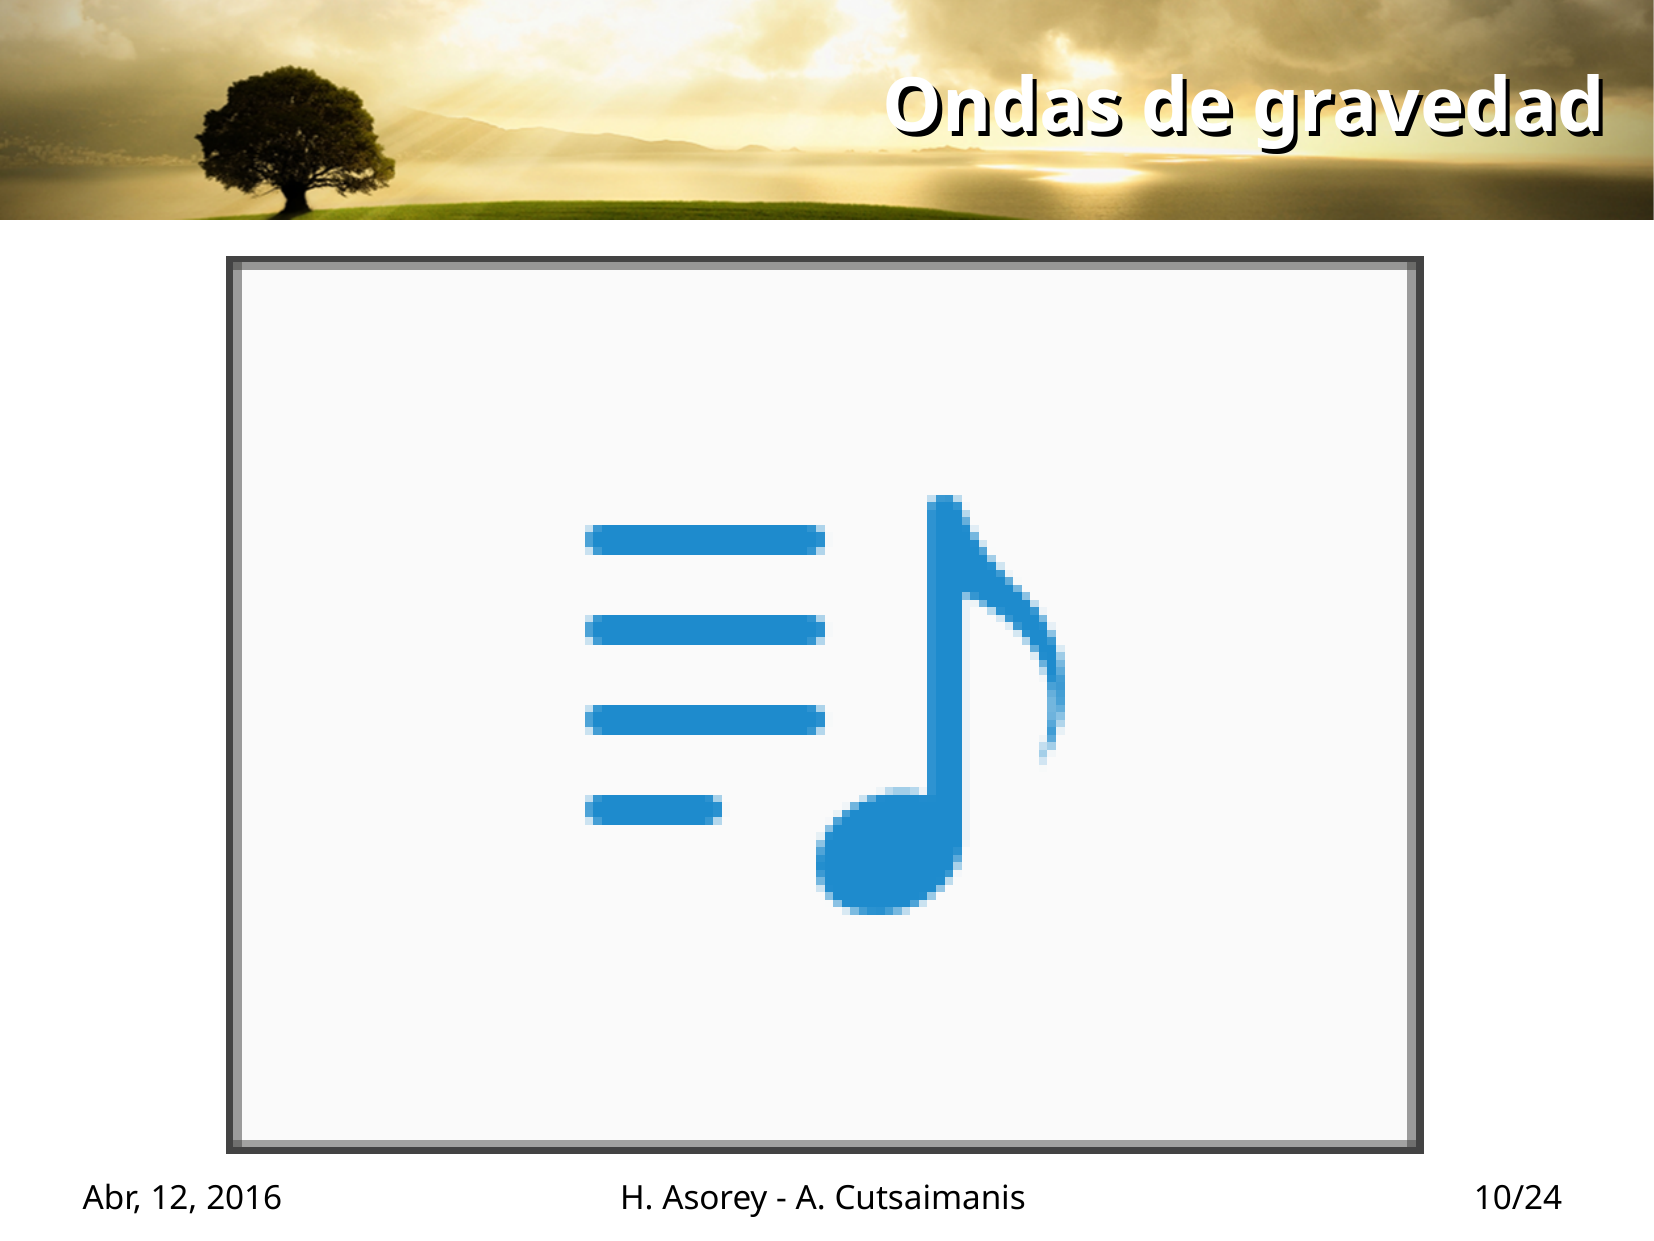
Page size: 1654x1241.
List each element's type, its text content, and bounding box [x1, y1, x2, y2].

text_box [225, 255, 1425, 1156]
title Ondas de gravedad [45, 15, 1606, 191]
picture [0, 0, 1654, 220]
